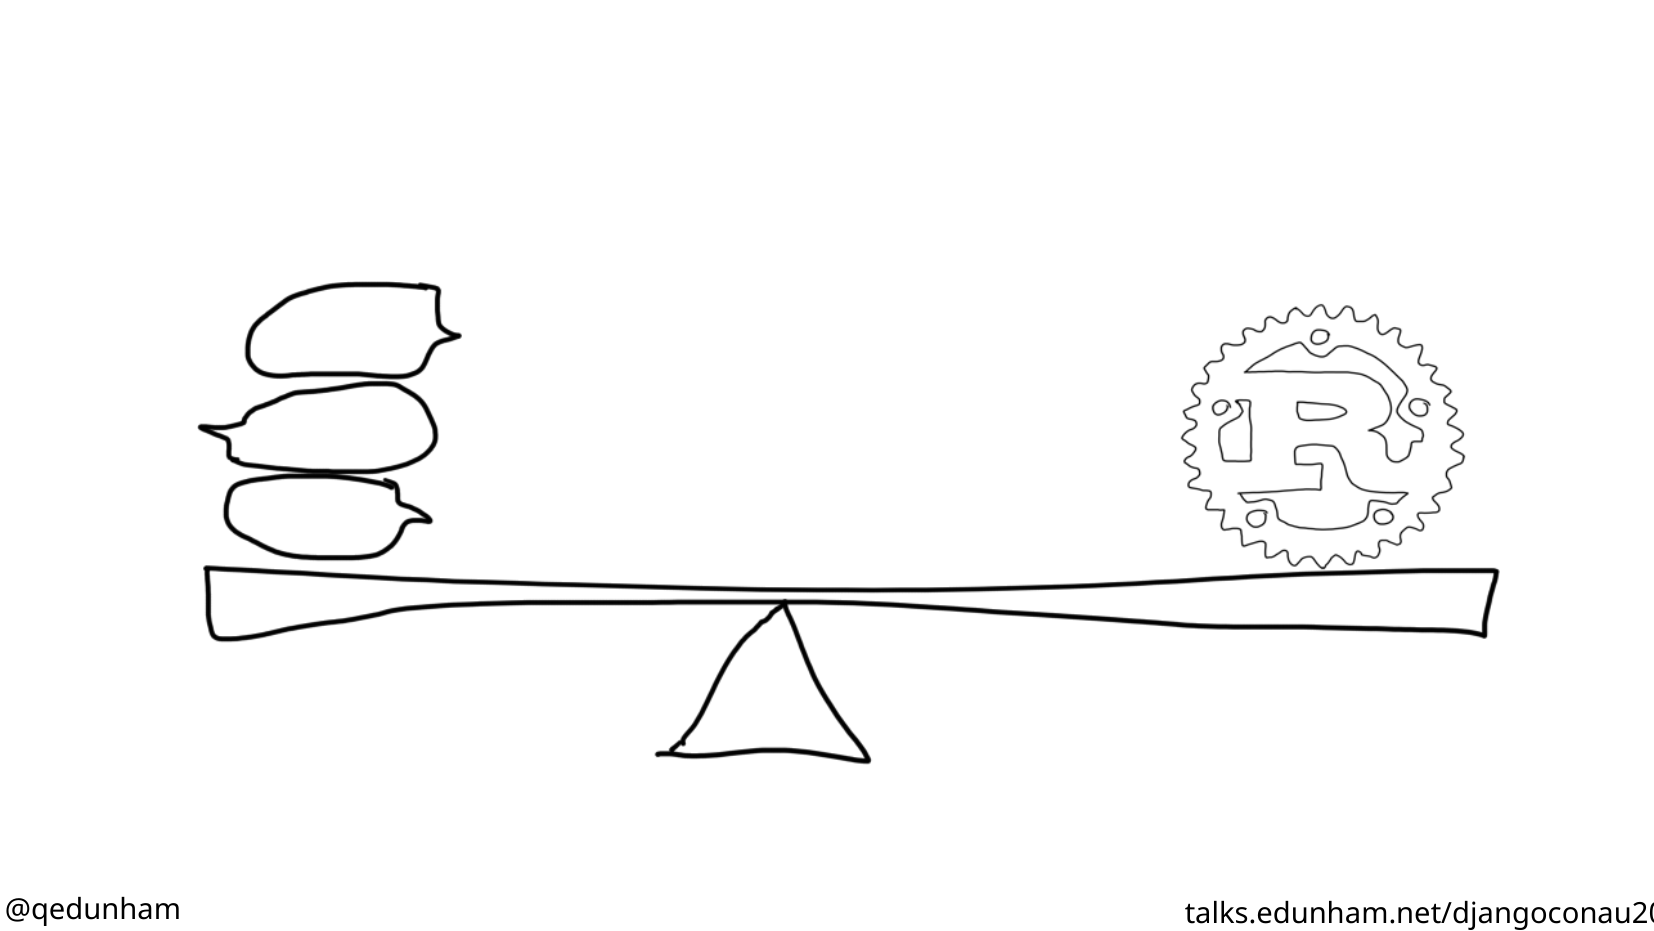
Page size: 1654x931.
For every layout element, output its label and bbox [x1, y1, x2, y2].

picture [197, 281, 1501, 766]
